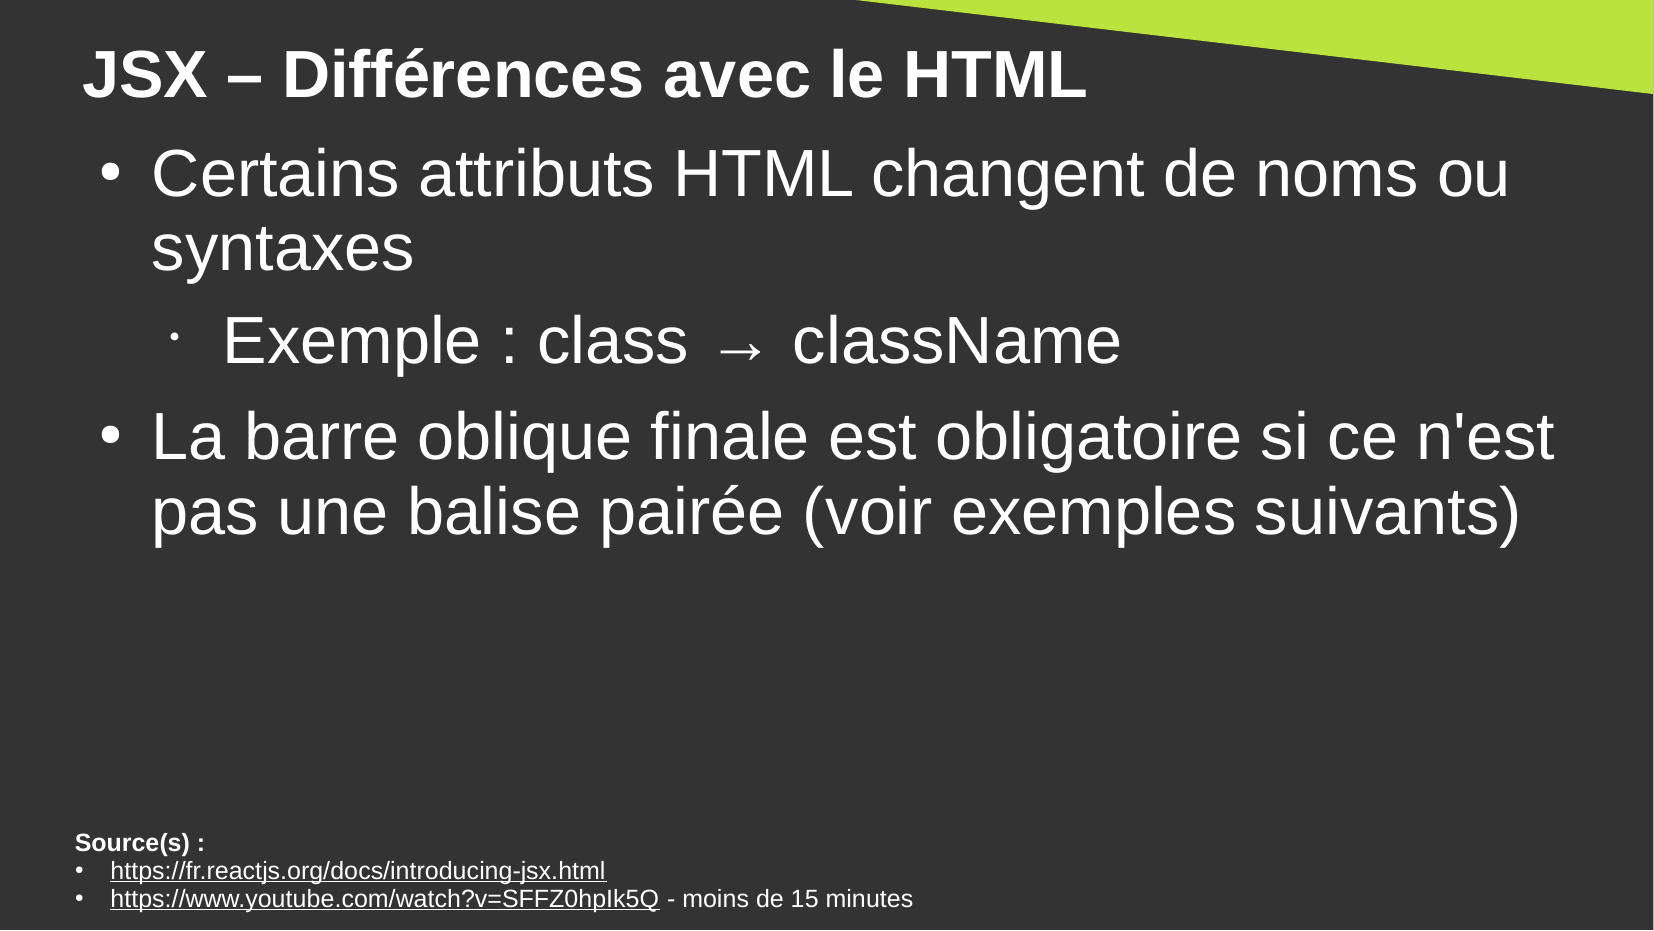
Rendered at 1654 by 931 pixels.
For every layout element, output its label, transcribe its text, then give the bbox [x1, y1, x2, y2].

title JSX – Différences avec le HTML [82, 37, 1571, 112]
list Certains attributs HTML changent de noms ou syntaxes Exemple : class → className La barre oblique finale est obligatoire si ce n'est pas une balise pairée (voir exemples suivants) [80, 135, 1620, 756]
text_box Source(s) : https://fr.reactjs.org/docs/introducing-jsx.html https://www.youtube.com/watch?v=SFFZ0hpIk5Q - moins de 15 minutes [60, 821, 1546, 921]
text_box [855, 0, 1654, 95]
